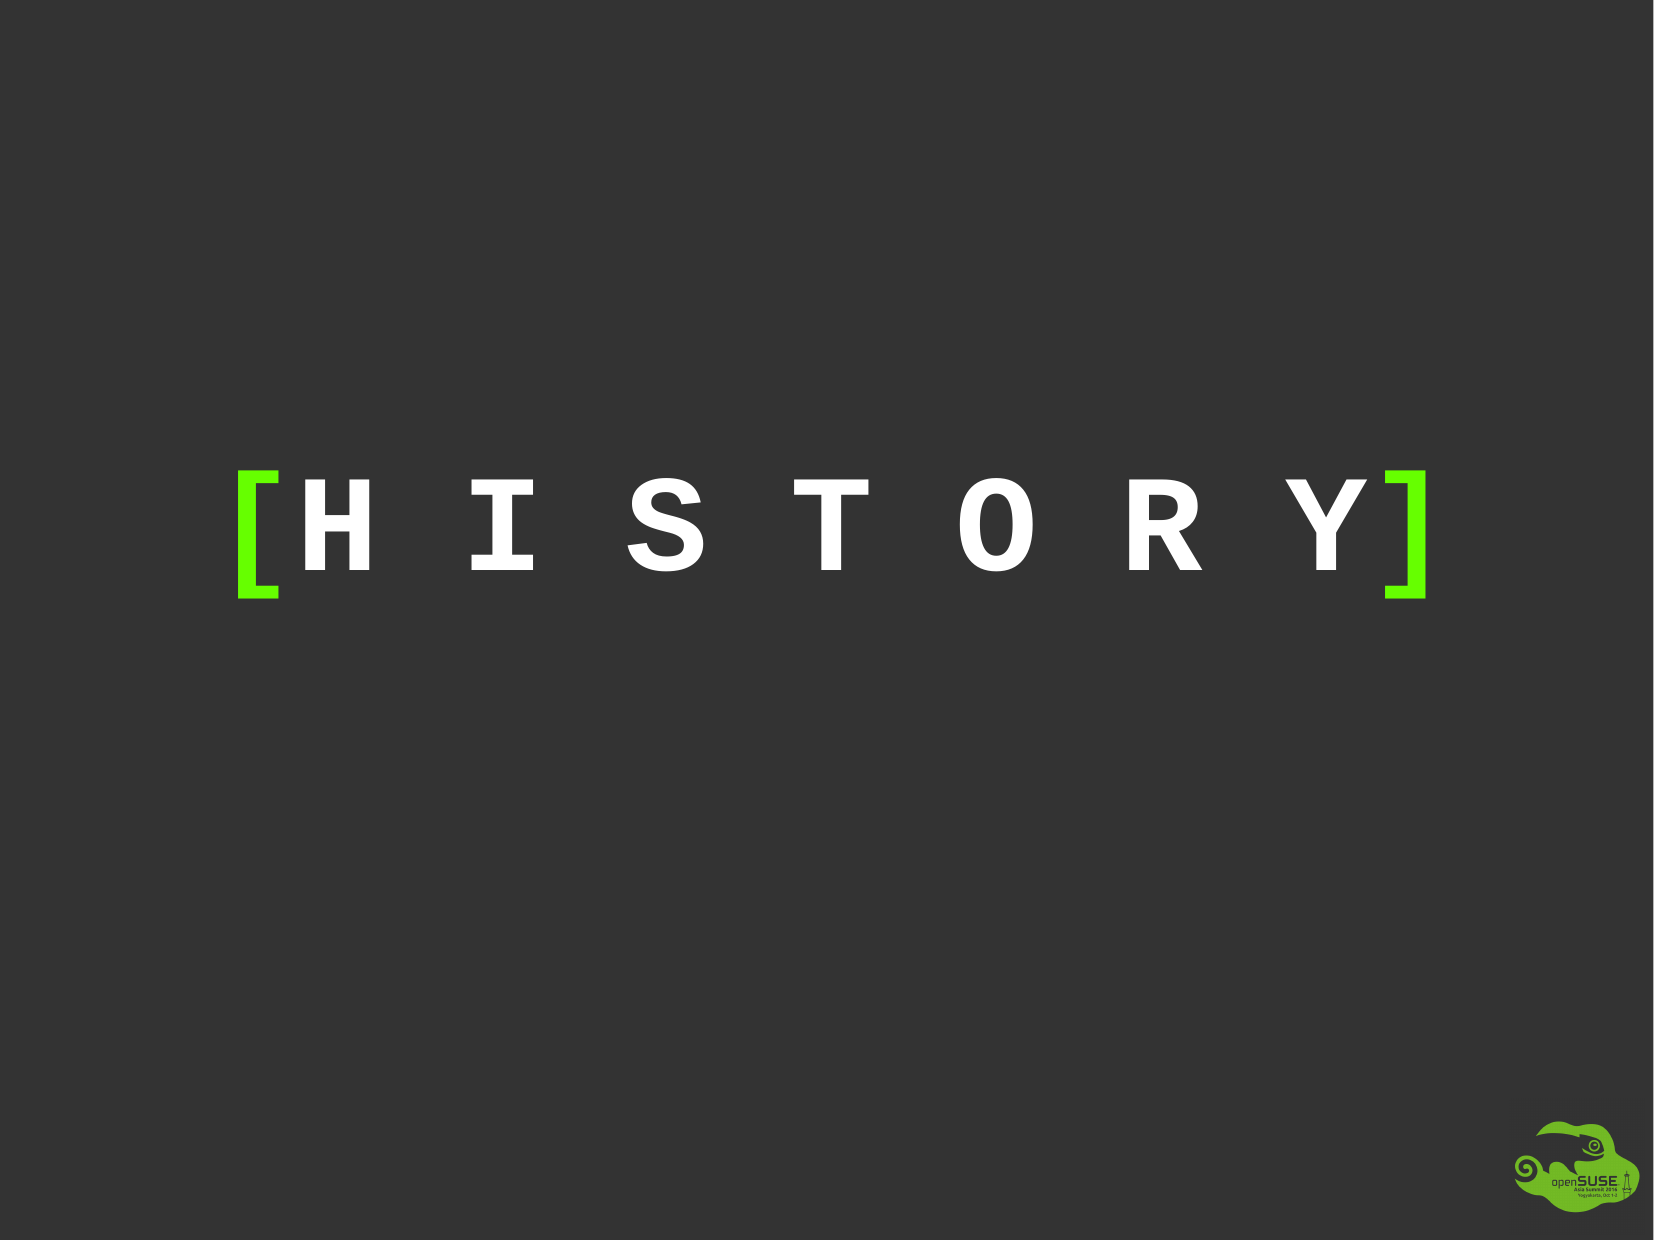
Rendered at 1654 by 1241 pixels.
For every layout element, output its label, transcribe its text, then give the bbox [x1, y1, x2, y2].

text_box [H I S T O R Y] [30, 448, 1635, 620]
picture [1509, 1098, 1645, 1235]
